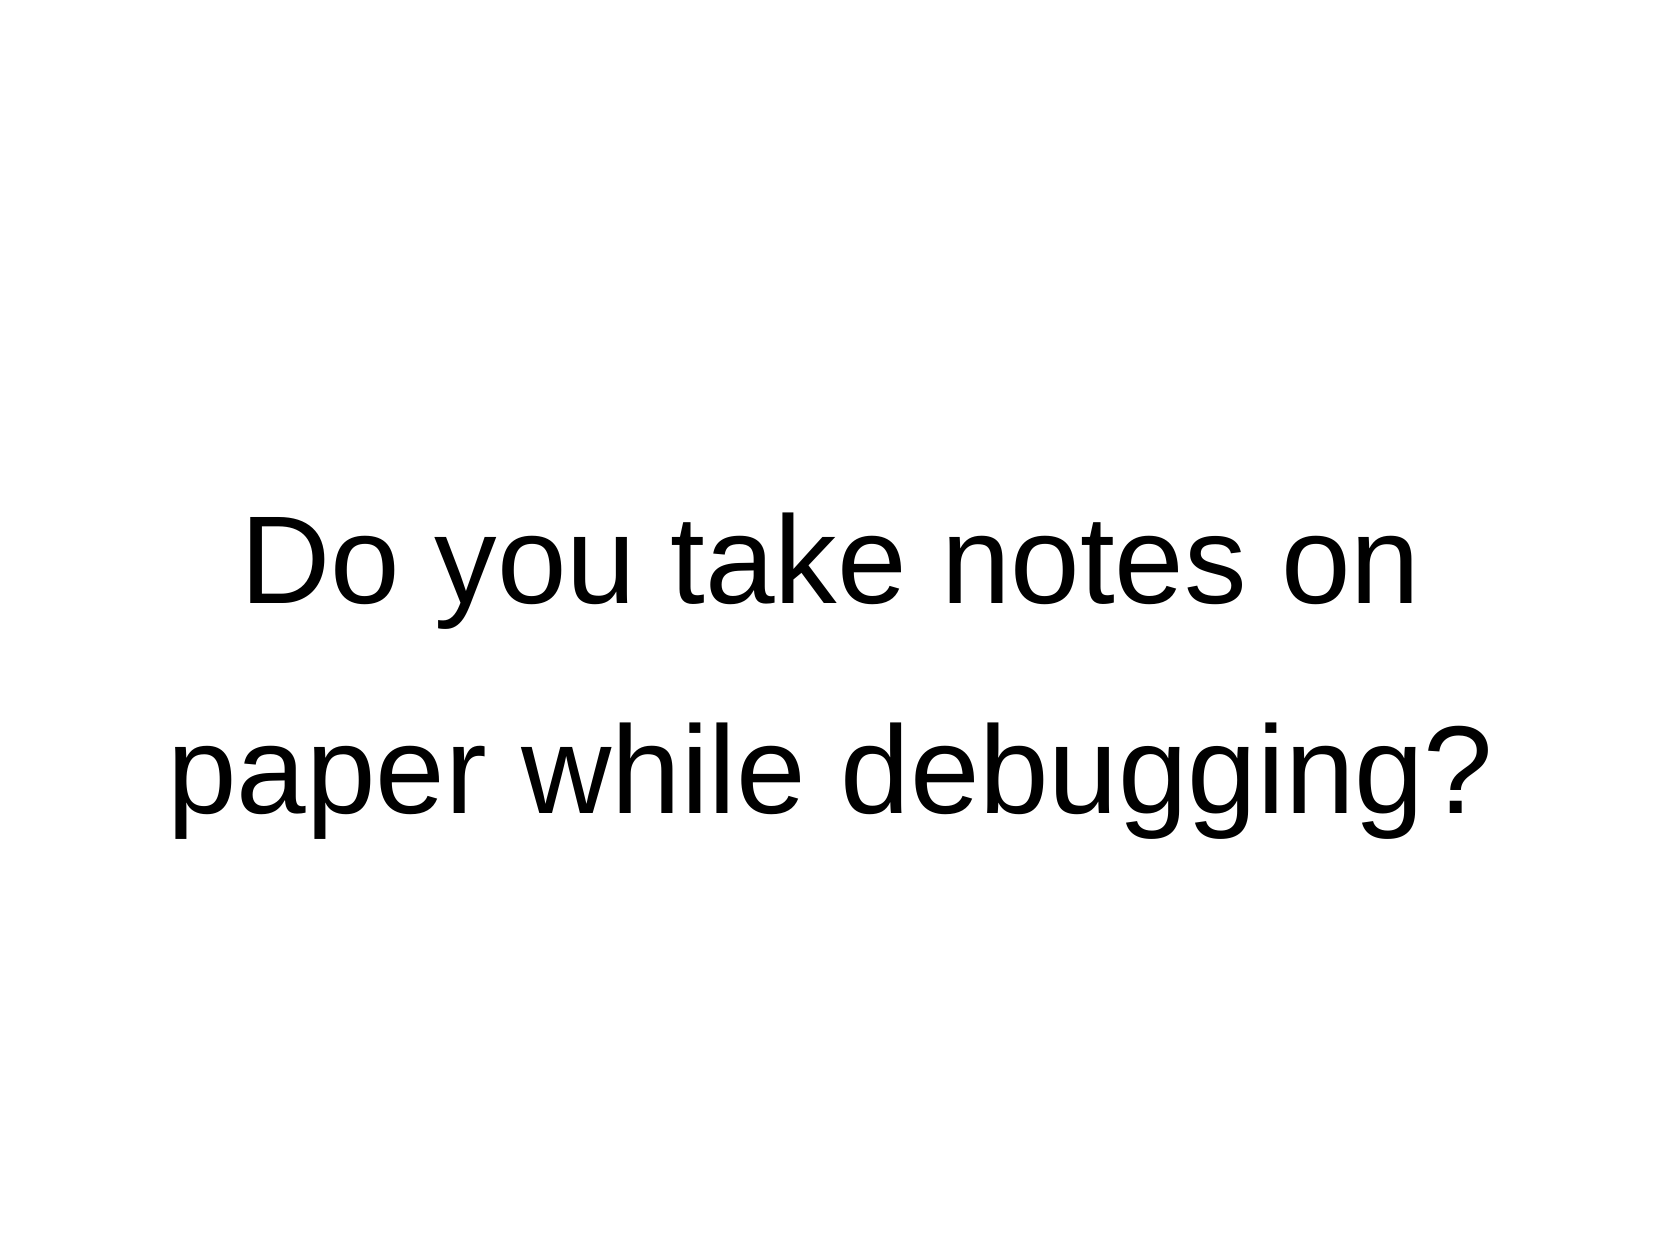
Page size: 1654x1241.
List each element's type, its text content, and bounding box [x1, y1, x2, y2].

title Do you take notes on paper while debugging? [86, 90, 1576, 1171]
